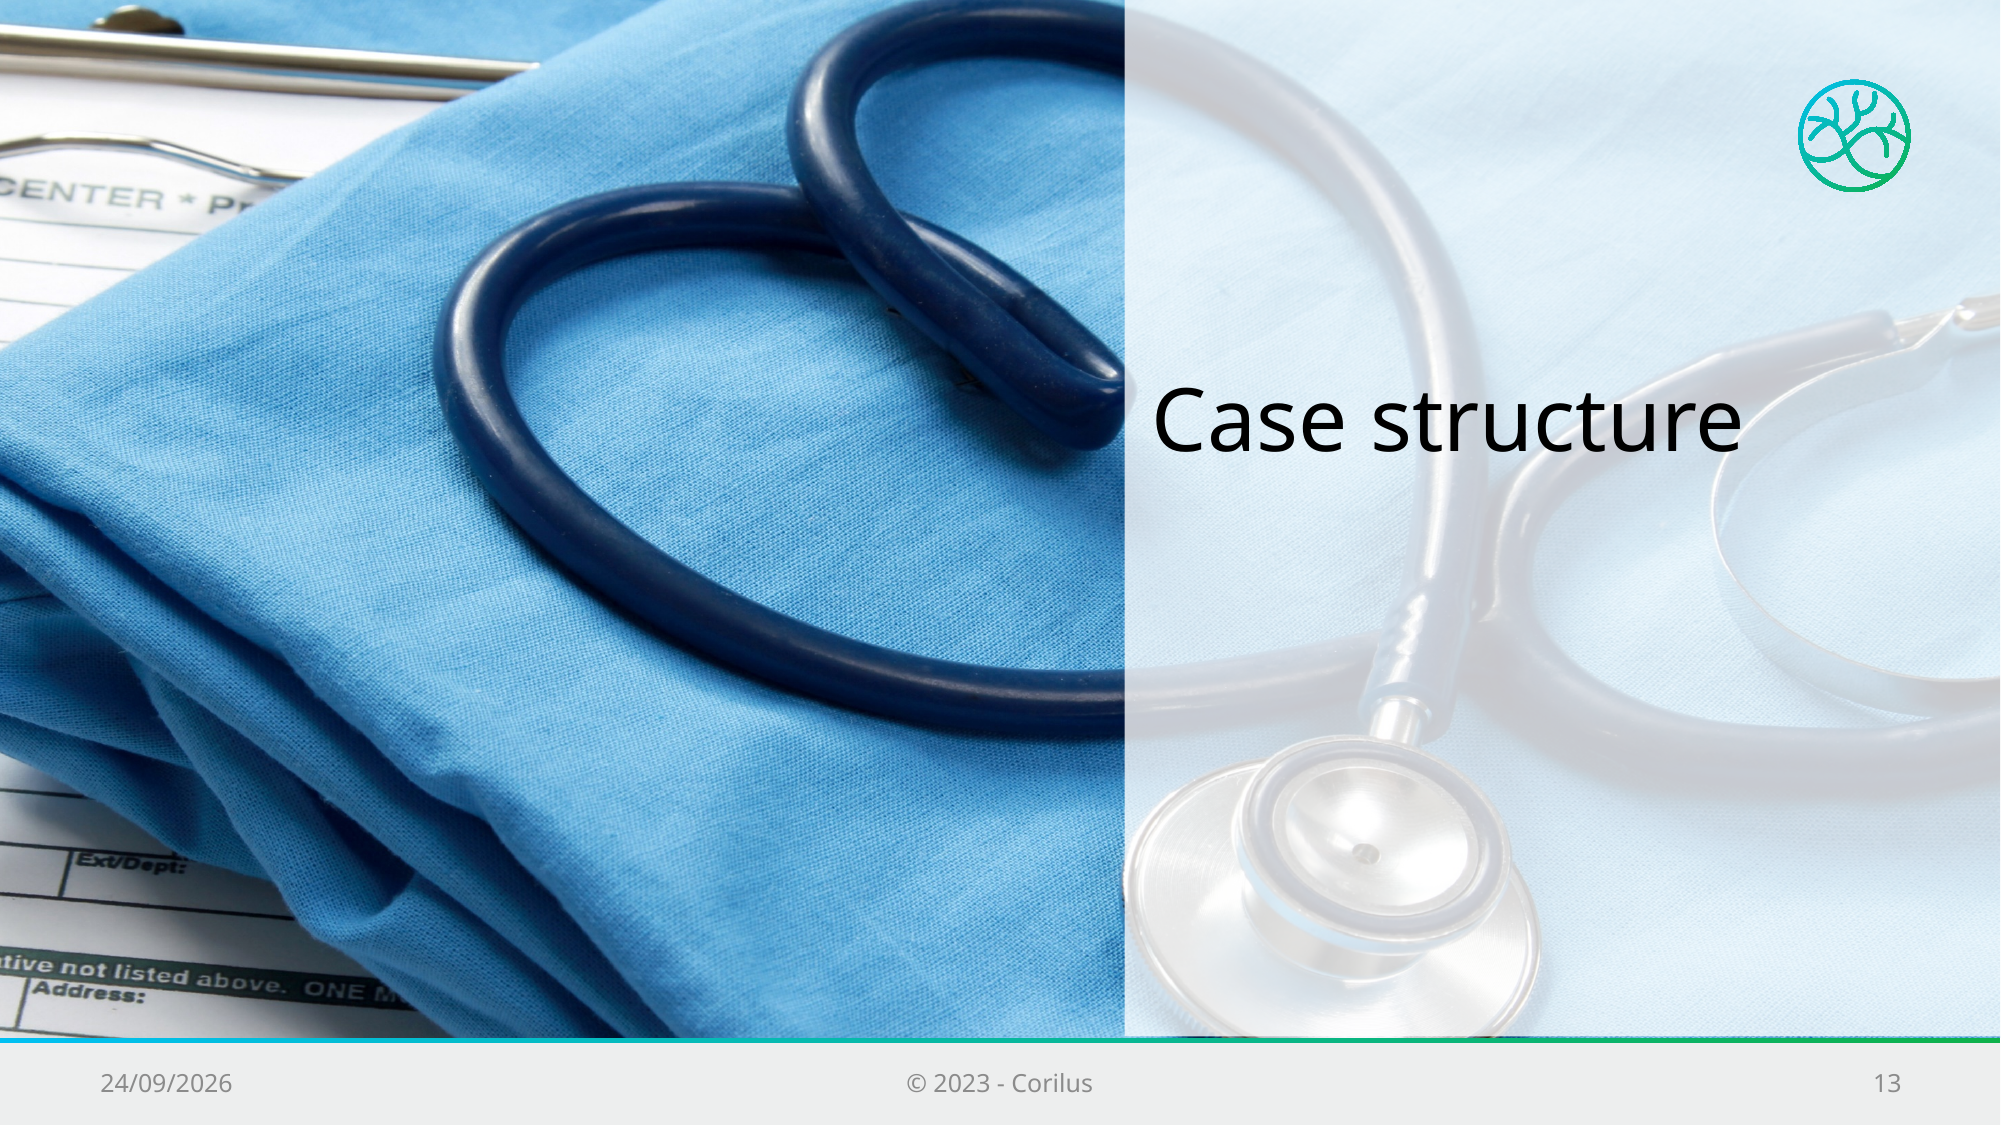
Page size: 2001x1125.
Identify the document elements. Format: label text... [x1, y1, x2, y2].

text_box [1845, 125, 1858, 136]
title Case structure [1151, 329, 2000, 507]
picture [0, 0, 2001, 1038]
